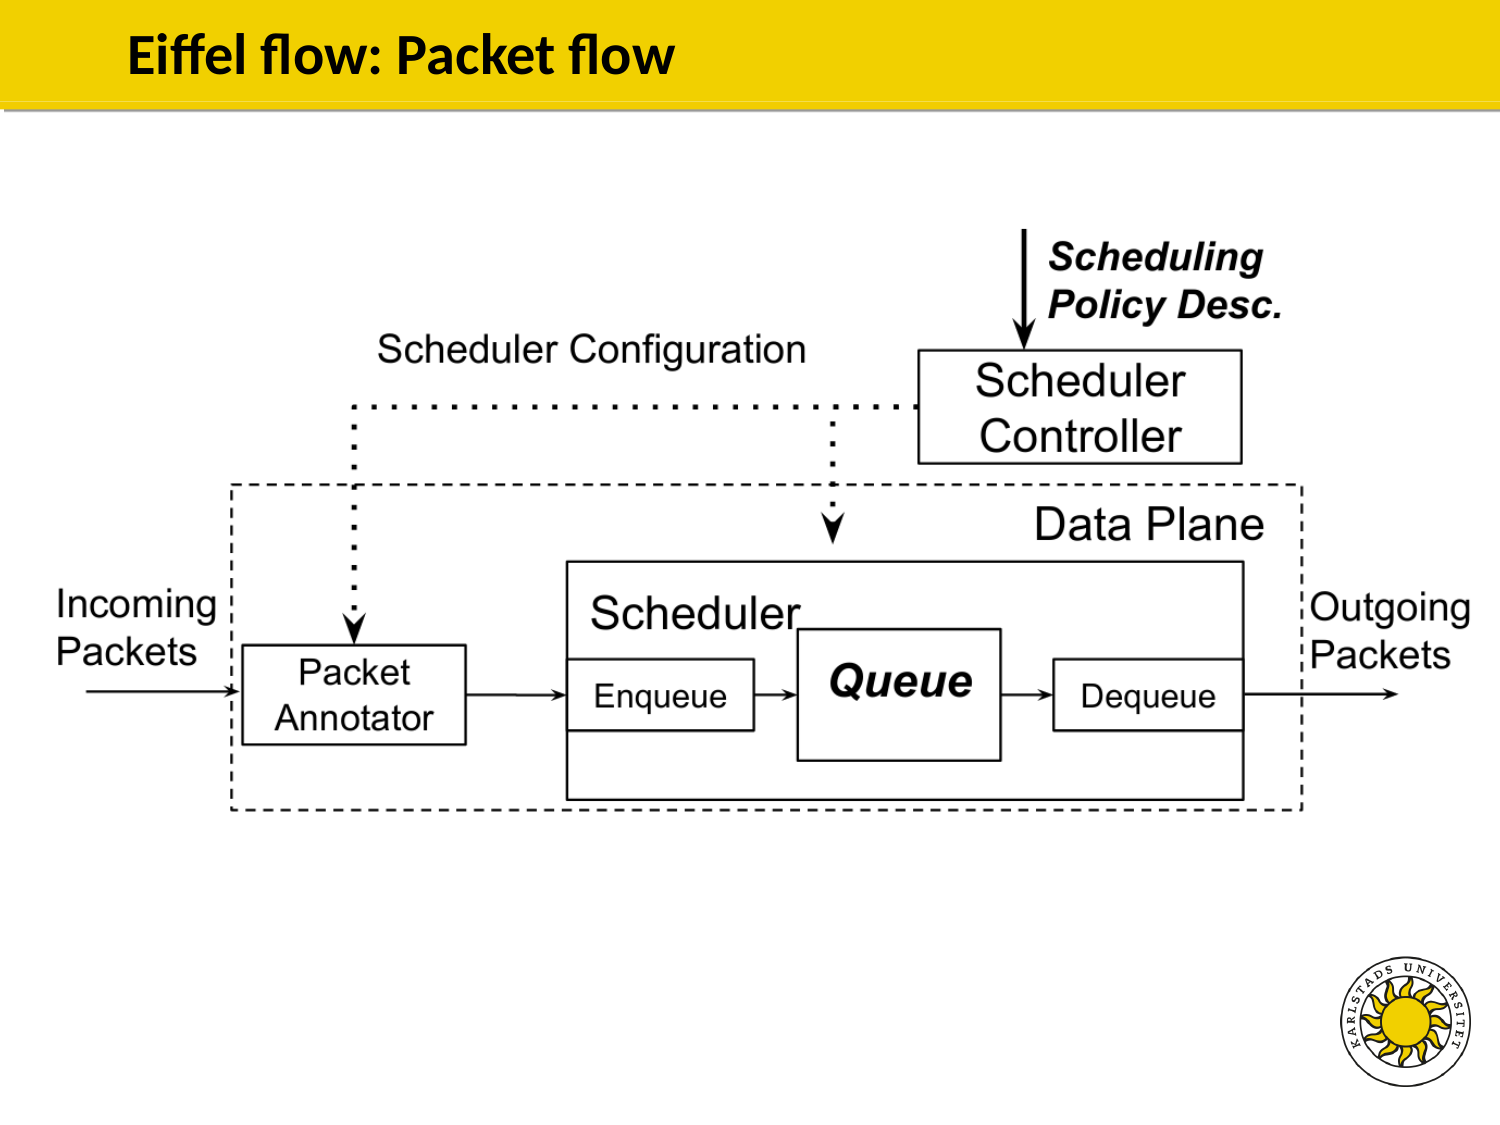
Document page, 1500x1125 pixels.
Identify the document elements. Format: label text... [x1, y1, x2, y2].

picture [18, 192, 1500, 851]
picture [1340, 948, 1471, 1095]
title Eiffel flow: Packet flow [112, 0, 1388, 102]
